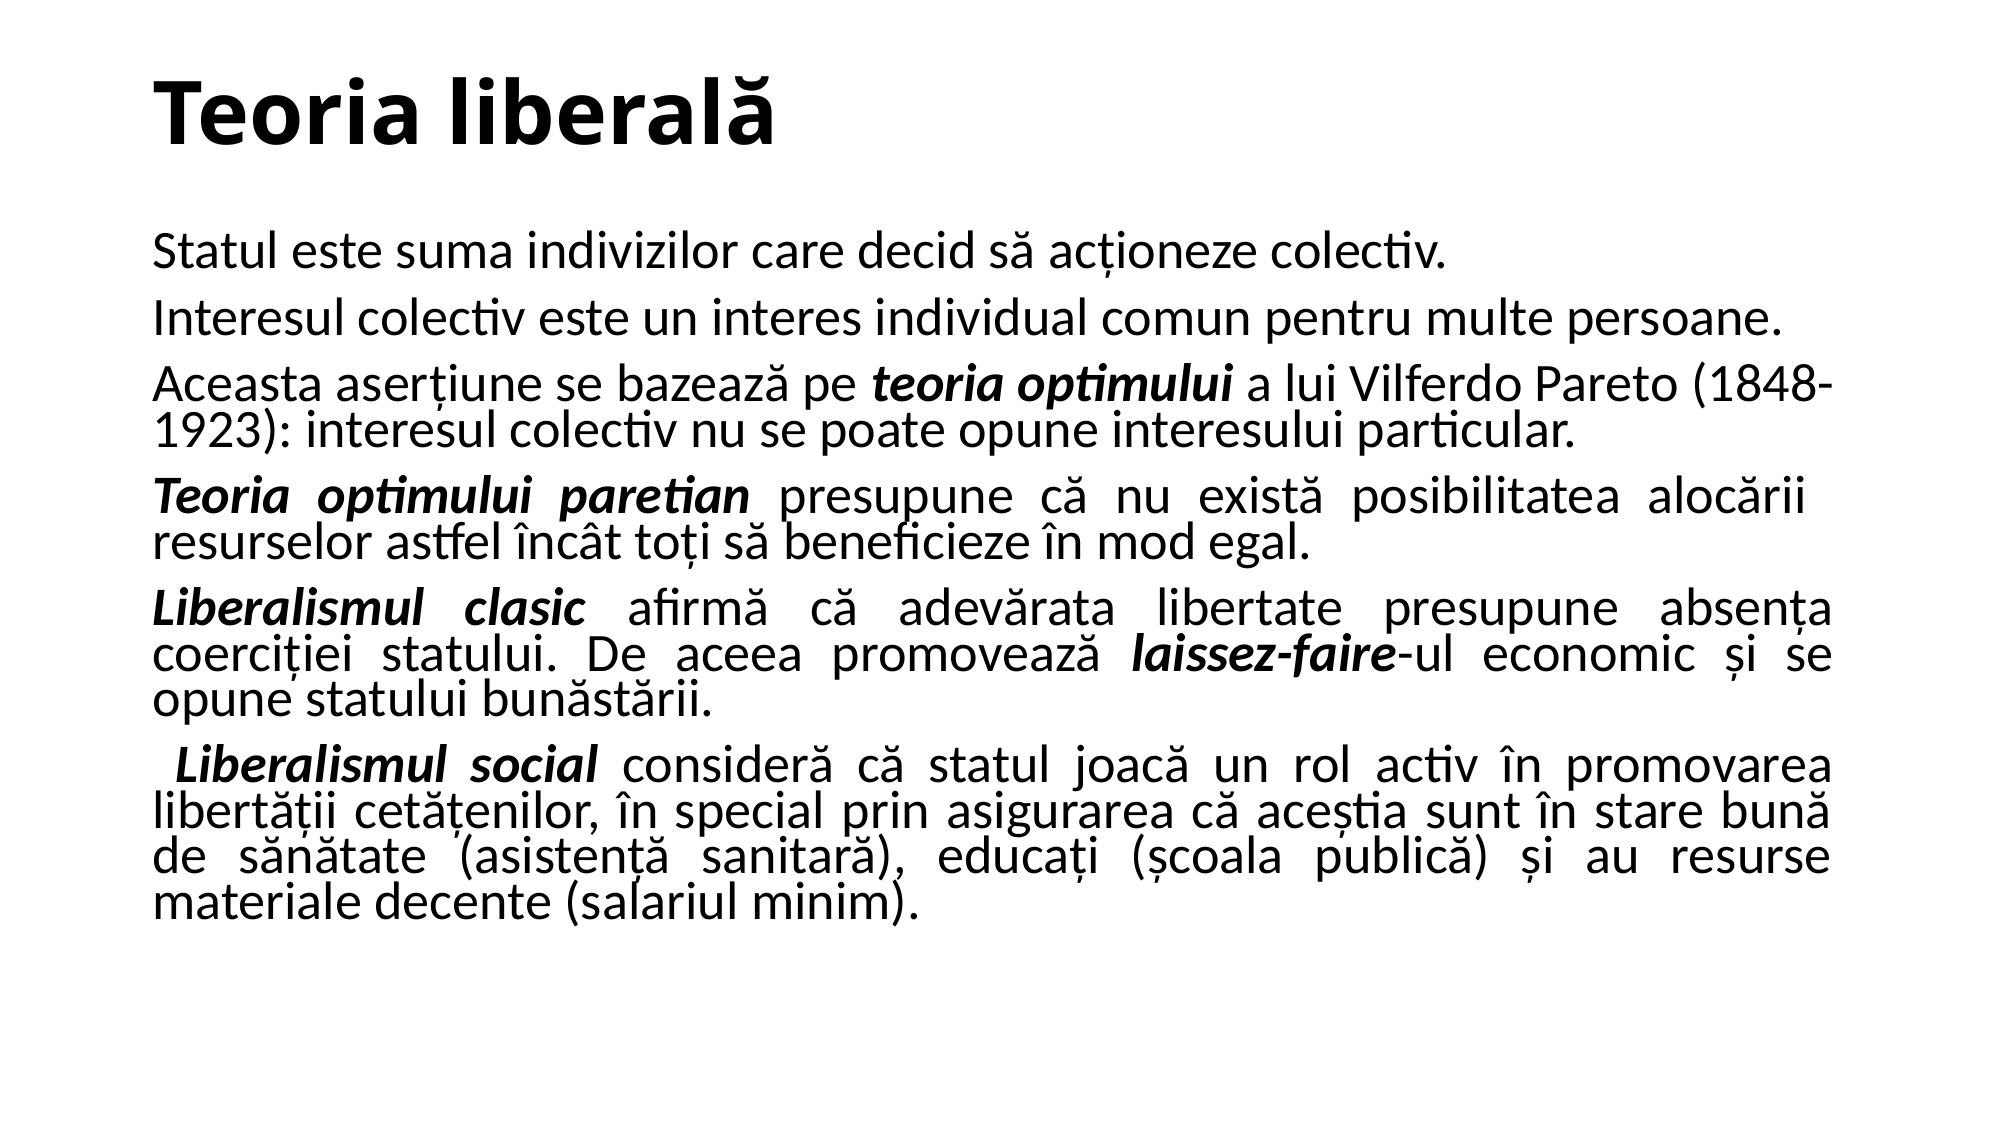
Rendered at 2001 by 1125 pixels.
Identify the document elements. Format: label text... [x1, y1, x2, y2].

list Statul este suma indivizilor care decid să acționeze colectiv. Interesul colectiv este un interes individual comun pentru multe persoane. Aceasta aserțiune se bazează pe teoria optimului a lui Vilferdo Pareto (1848-1923): interesul colectiv nu se poate opune interesului particular. Teoria optimului paretian presupune că nu există posibilitatea alocării resurselor astfel încât toți să beneficieze în mod egal. Liberalismul clasic afirmă că adevărata libertate presupune absența coerciției statului. De aceea promovează laissez-faire-ul economic și se opune statului bunăstării. Liberalismul social consideră că statul joacă un rol activ în promovarea libertății cetățenilor, în special prin asigurarea că aceștia sunt în stare bună de sănătate (asistență sanitară), educați (școala publică) și au resurse materiale decente (salariul minim). [137, 224, 1863, 1014]
title Teoria liberală [137, 59, 1863, 224]
